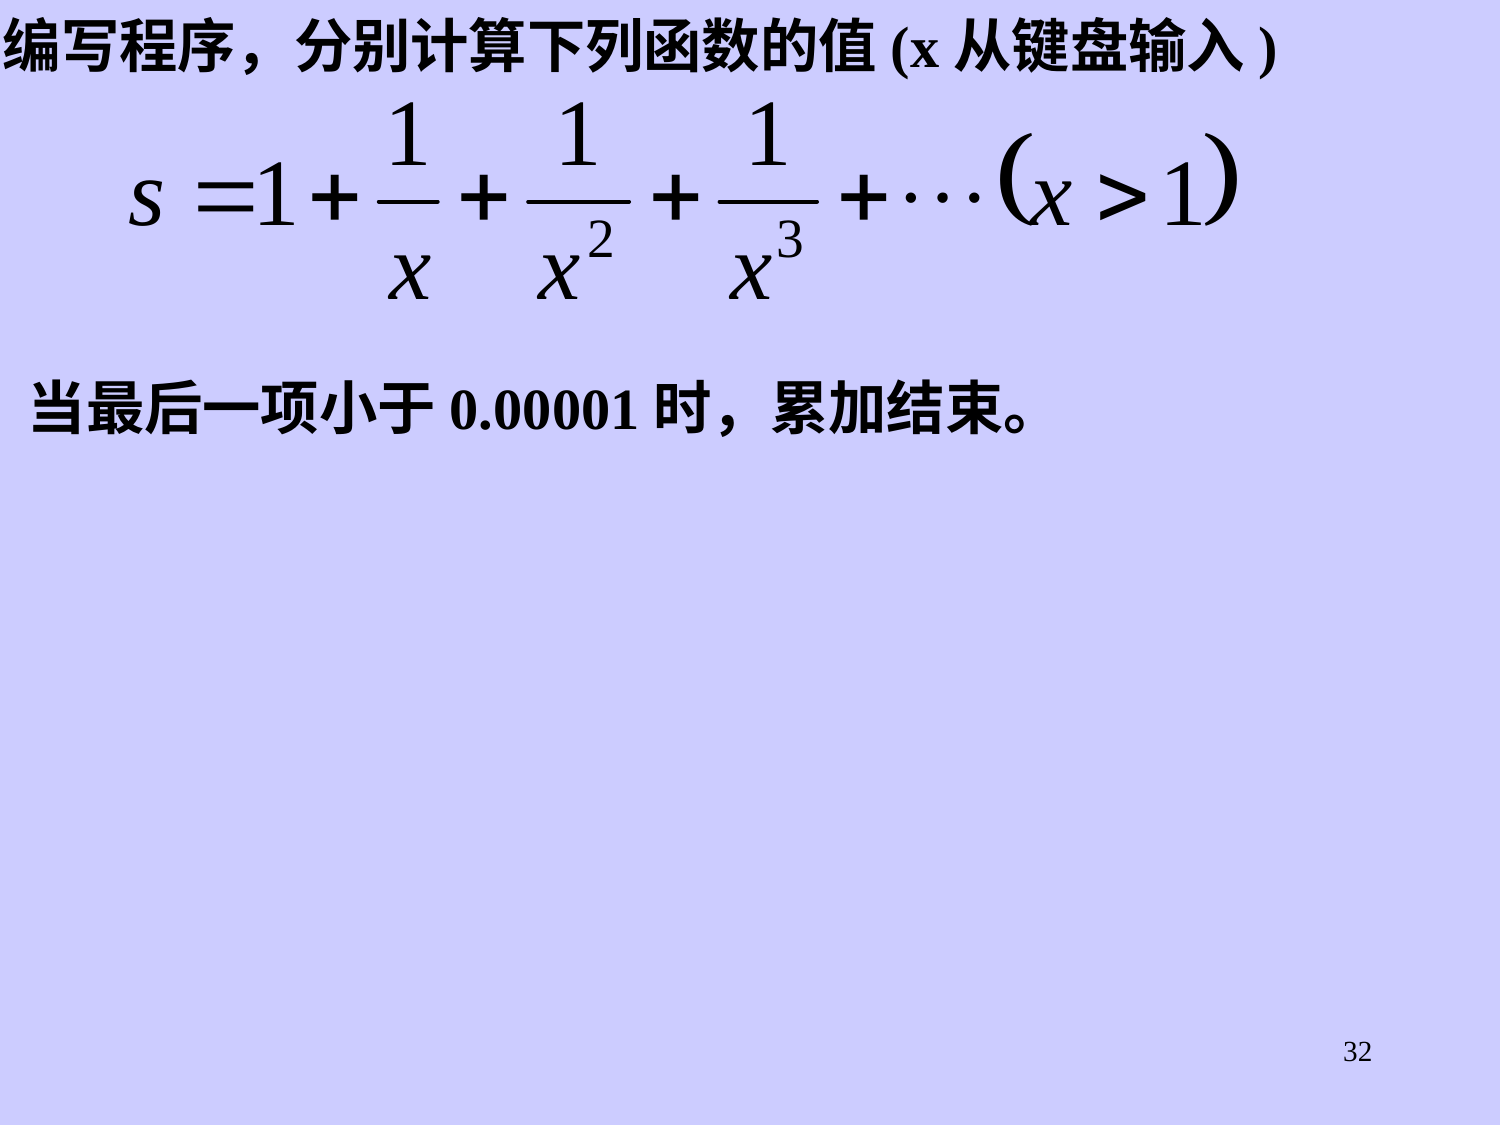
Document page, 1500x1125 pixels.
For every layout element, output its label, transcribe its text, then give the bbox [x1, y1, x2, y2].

text_box 当最后一项小于0.00001时，累加结束。 [24, 362, 1326, 444]
text_box <编号> [1074, 1025, 1388, 1101]
chart [112, 75, 1244, 321]
text_box 编写程序，分别计算下列函数的值(x从键盘输入) [0, 0, 1450, 81]
